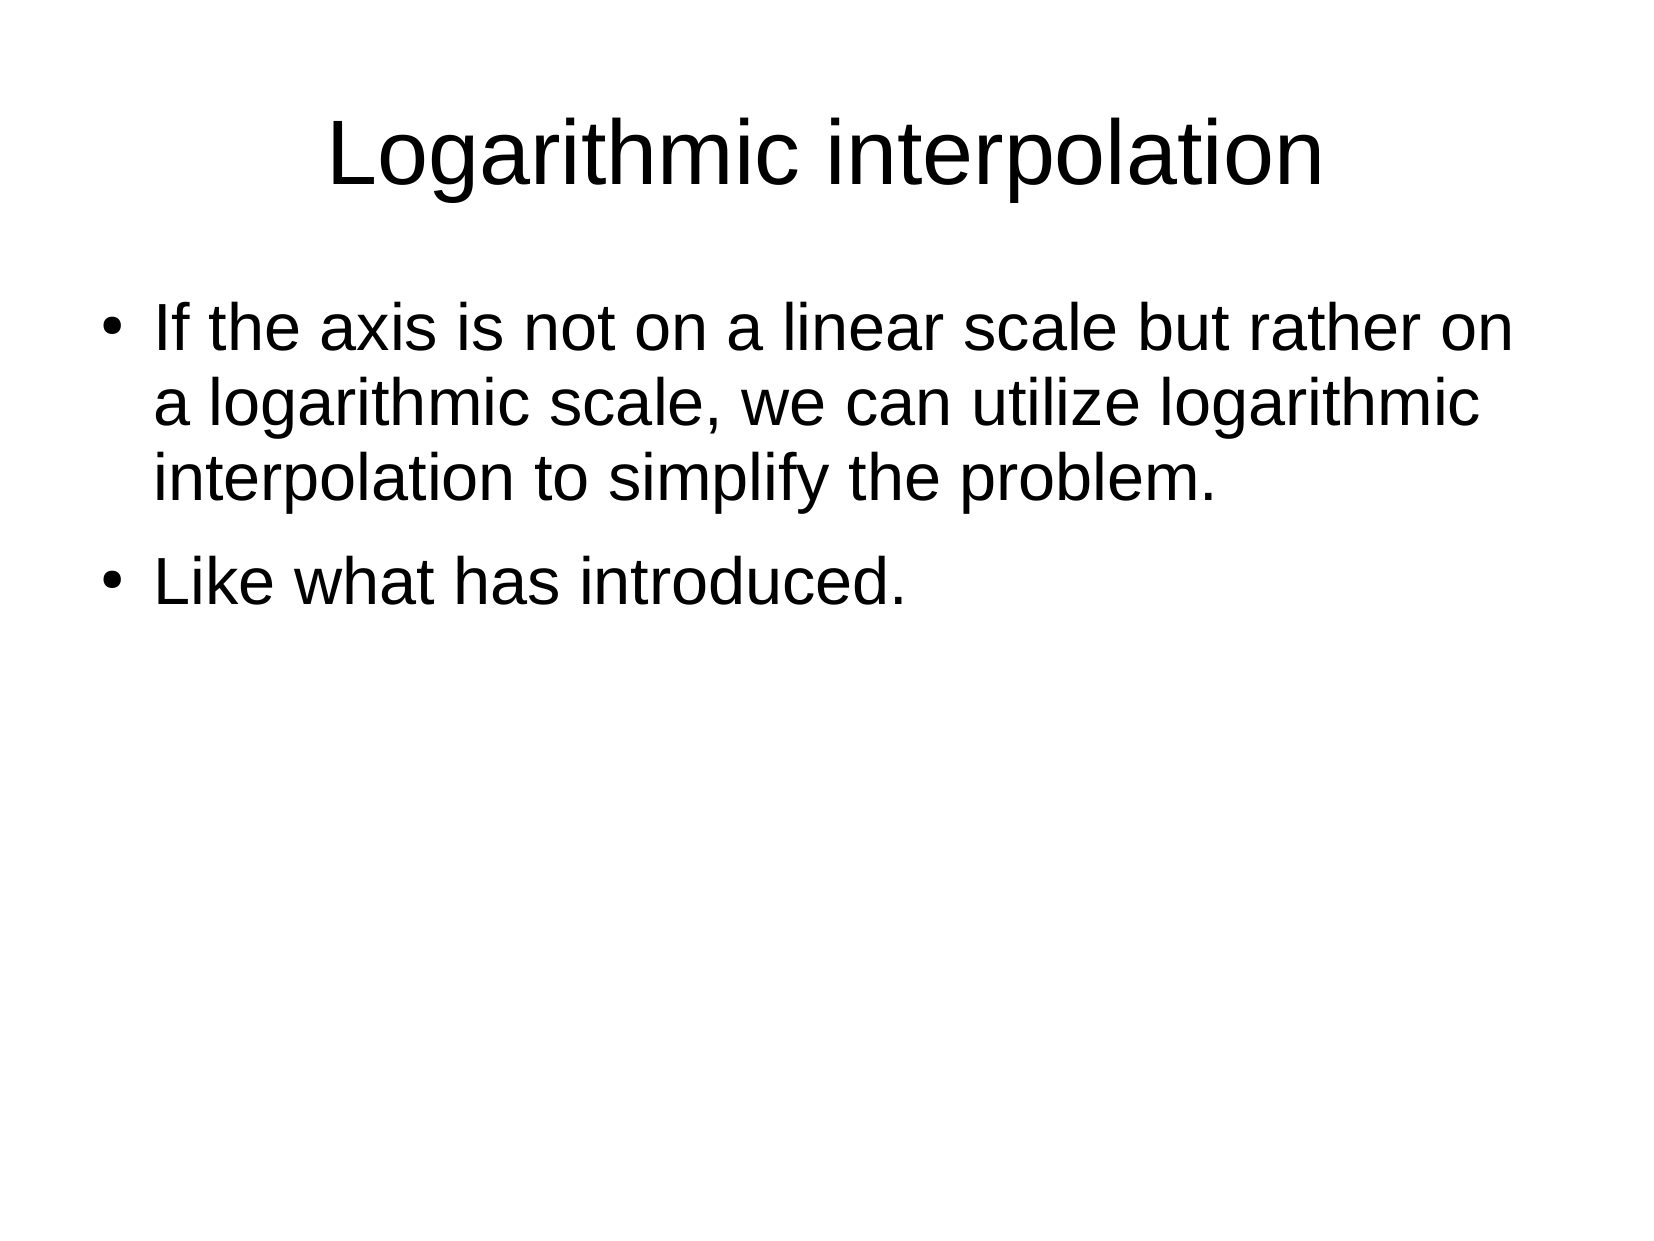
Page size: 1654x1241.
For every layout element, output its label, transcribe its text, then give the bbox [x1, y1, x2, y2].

title Logarithmic interpolation [82, 49, 1571, 257]
list If the axis is not on a linear scale but rather on a logarithmic scale, we can utilize logarithmic interpolation to simplify the problem. Like what has introduced. [82, 290, 1571, 1010]
